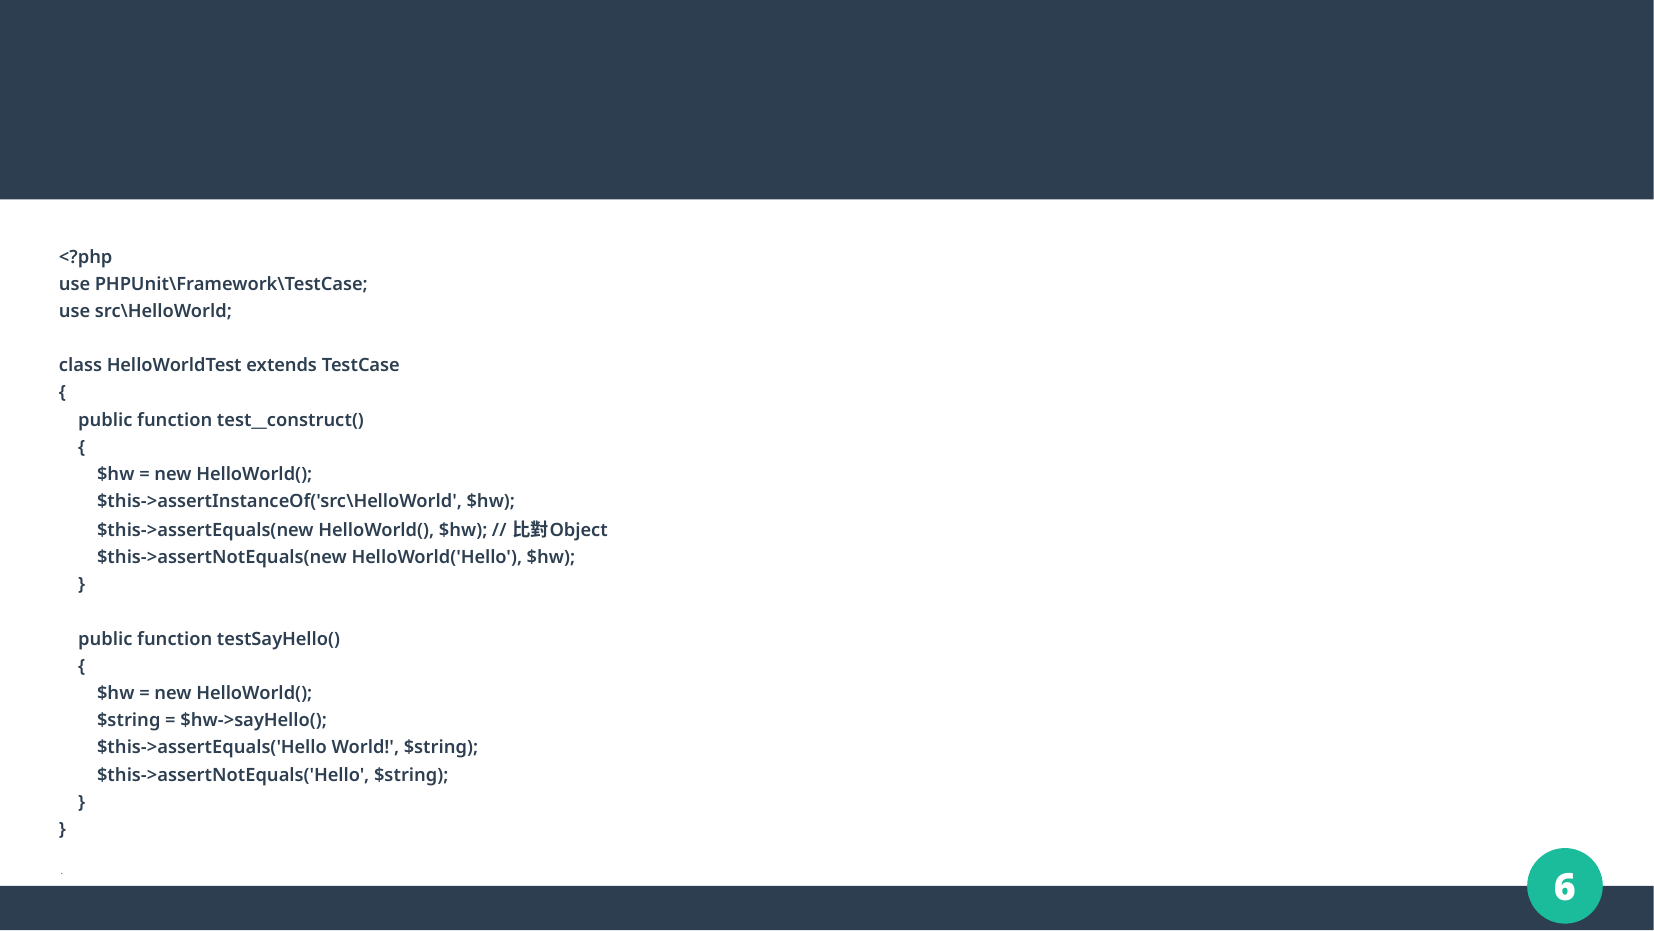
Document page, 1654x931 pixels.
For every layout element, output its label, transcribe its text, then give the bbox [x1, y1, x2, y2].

list <?php use PHPUnit\Framework\TestCase; use src\HelloWorld; class HelloWorldTest extends TestCase { public function test__construct() { $hw = new HelloWorld(); $this->assertInstanceOf('src\HelloWorld', $hw); $this->assertEquals(new HelloWorld(), $hw); // 比對Object $this->assertNotEquals(new HelloWorld('Hello'), $hw); } public function testSayHello() { $hw = new HelloWorld(); $string = $hw->sayHello(); $this->assertEquals('Hello World!', $string); $this->assertNotEquals('Hello', $string); } } [59, 243, 1595, 864]
